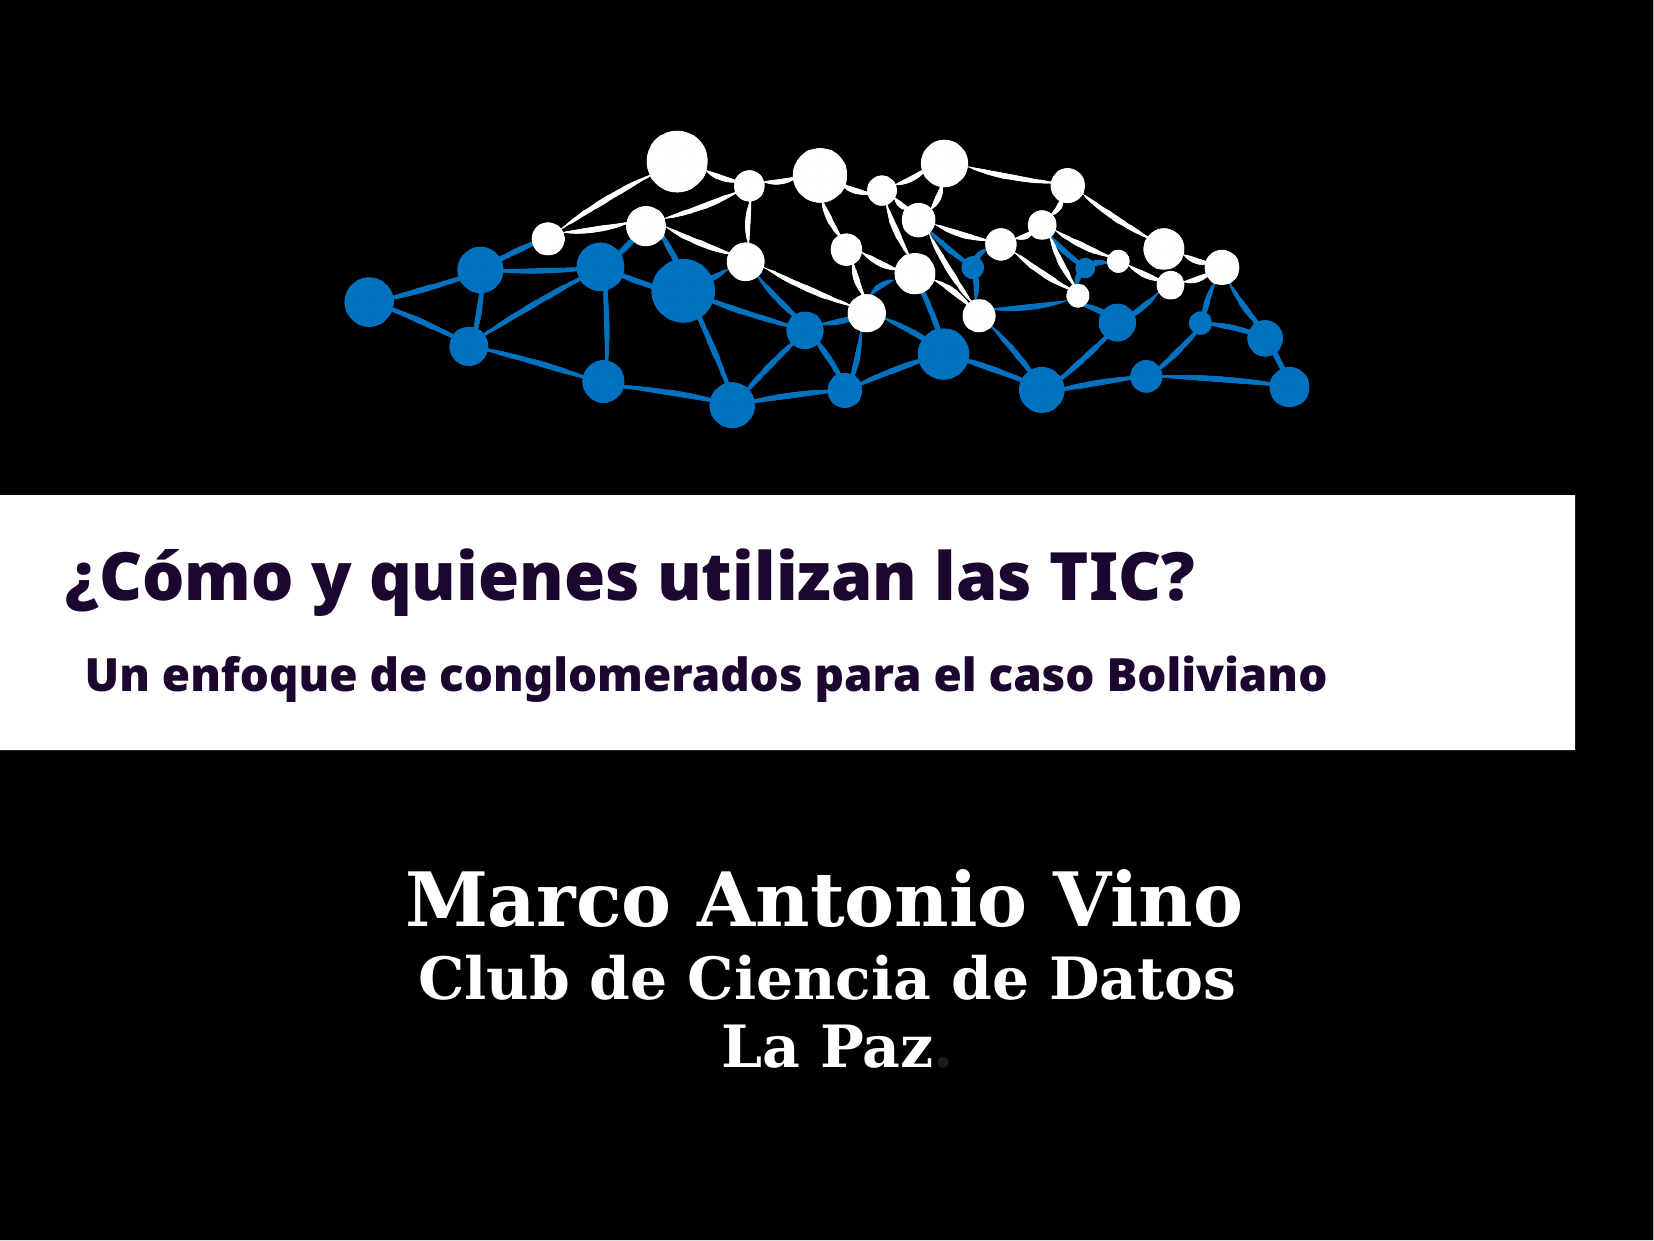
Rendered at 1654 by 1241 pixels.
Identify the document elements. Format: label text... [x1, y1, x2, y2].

title Un enfoque de conglomerados para el caso Boliviano [84, 557, 1620, 705]
text_box [0, 0, 1654, 1241]
picture [315, 74, 1350, 495]
subtitle Marco Antonio Vino Club de Ciencia de Datos La Paz. [405, 856, 1291, 1241]
title ¿Cómo y quienes utilizan las TIC? [65, 472, 1601, 620]
